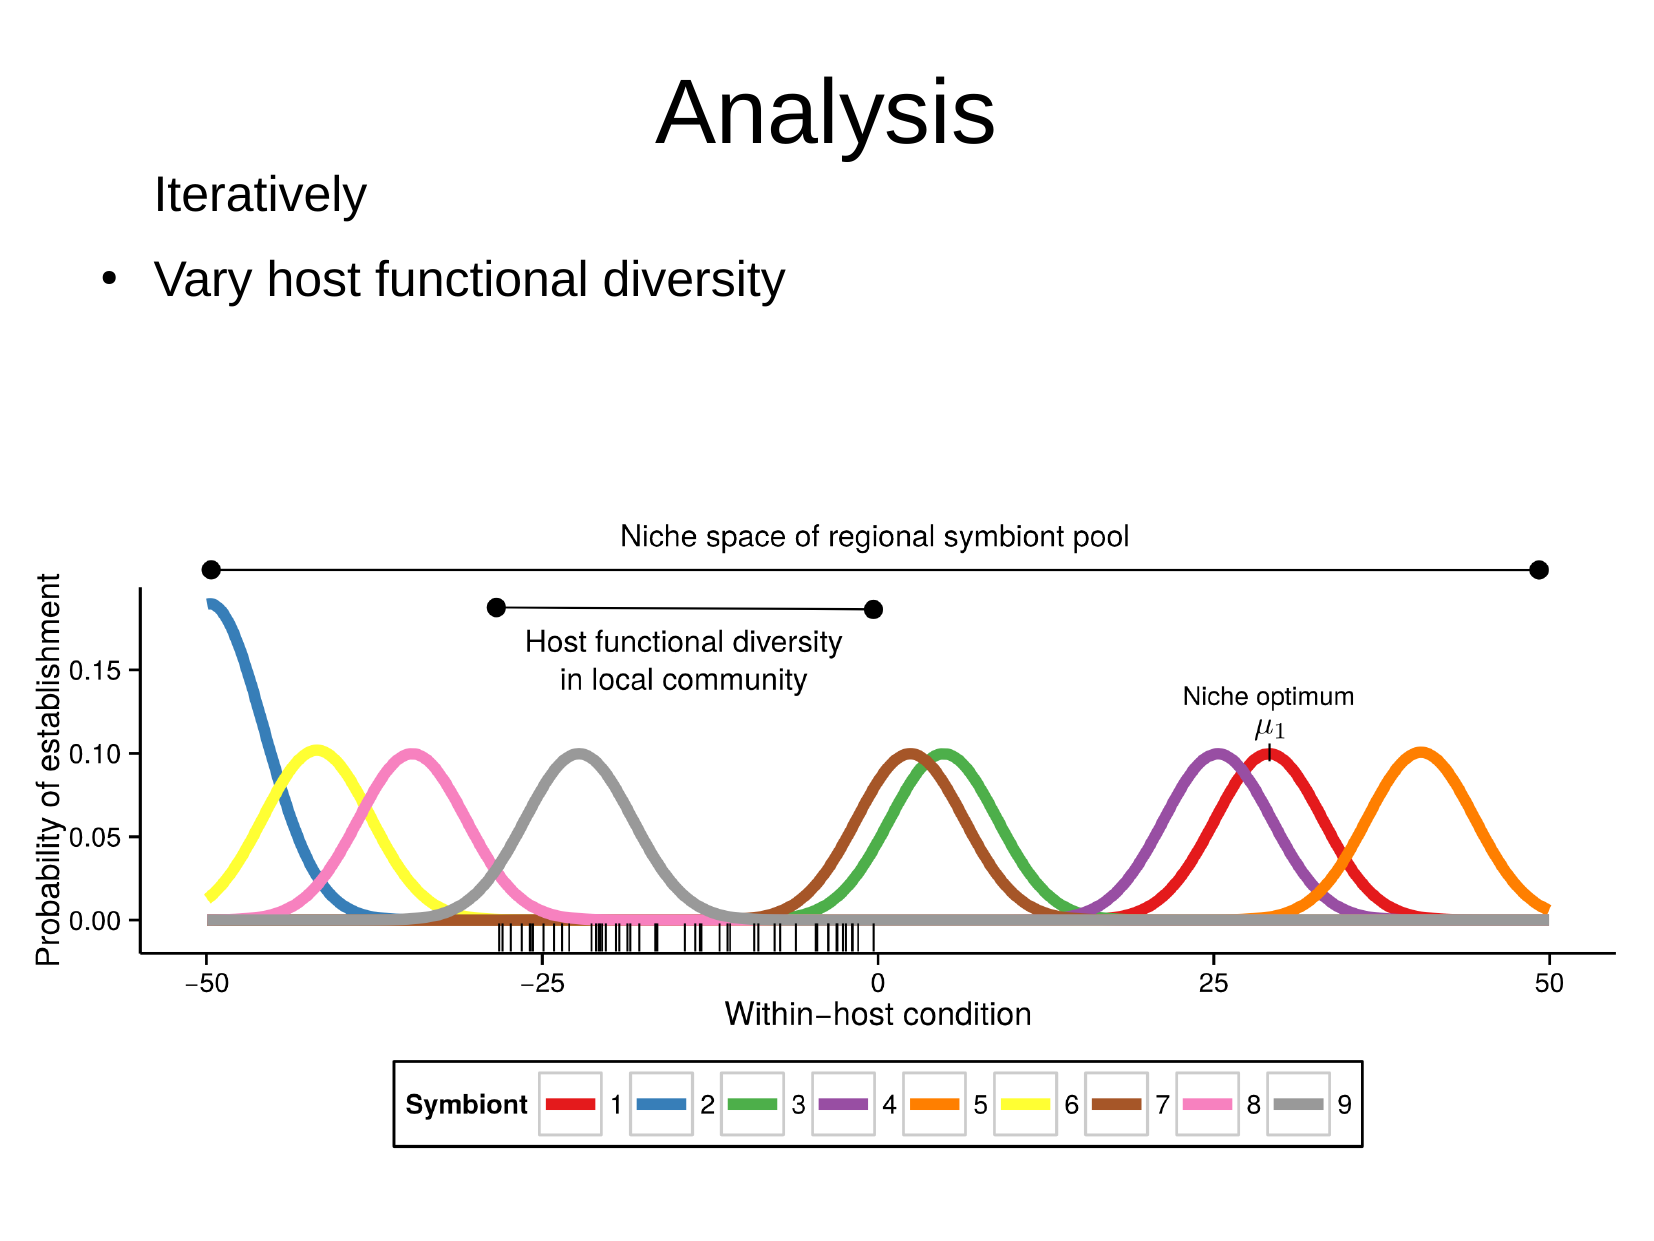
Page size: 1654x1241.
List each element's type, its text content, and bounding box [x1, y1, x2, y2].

list Iteratively Vary host functional diversity [82, 166, 1561, 524]
title Analysis [82, 8, 1571, 216]
picture [5, 524, 1654, 1194]
